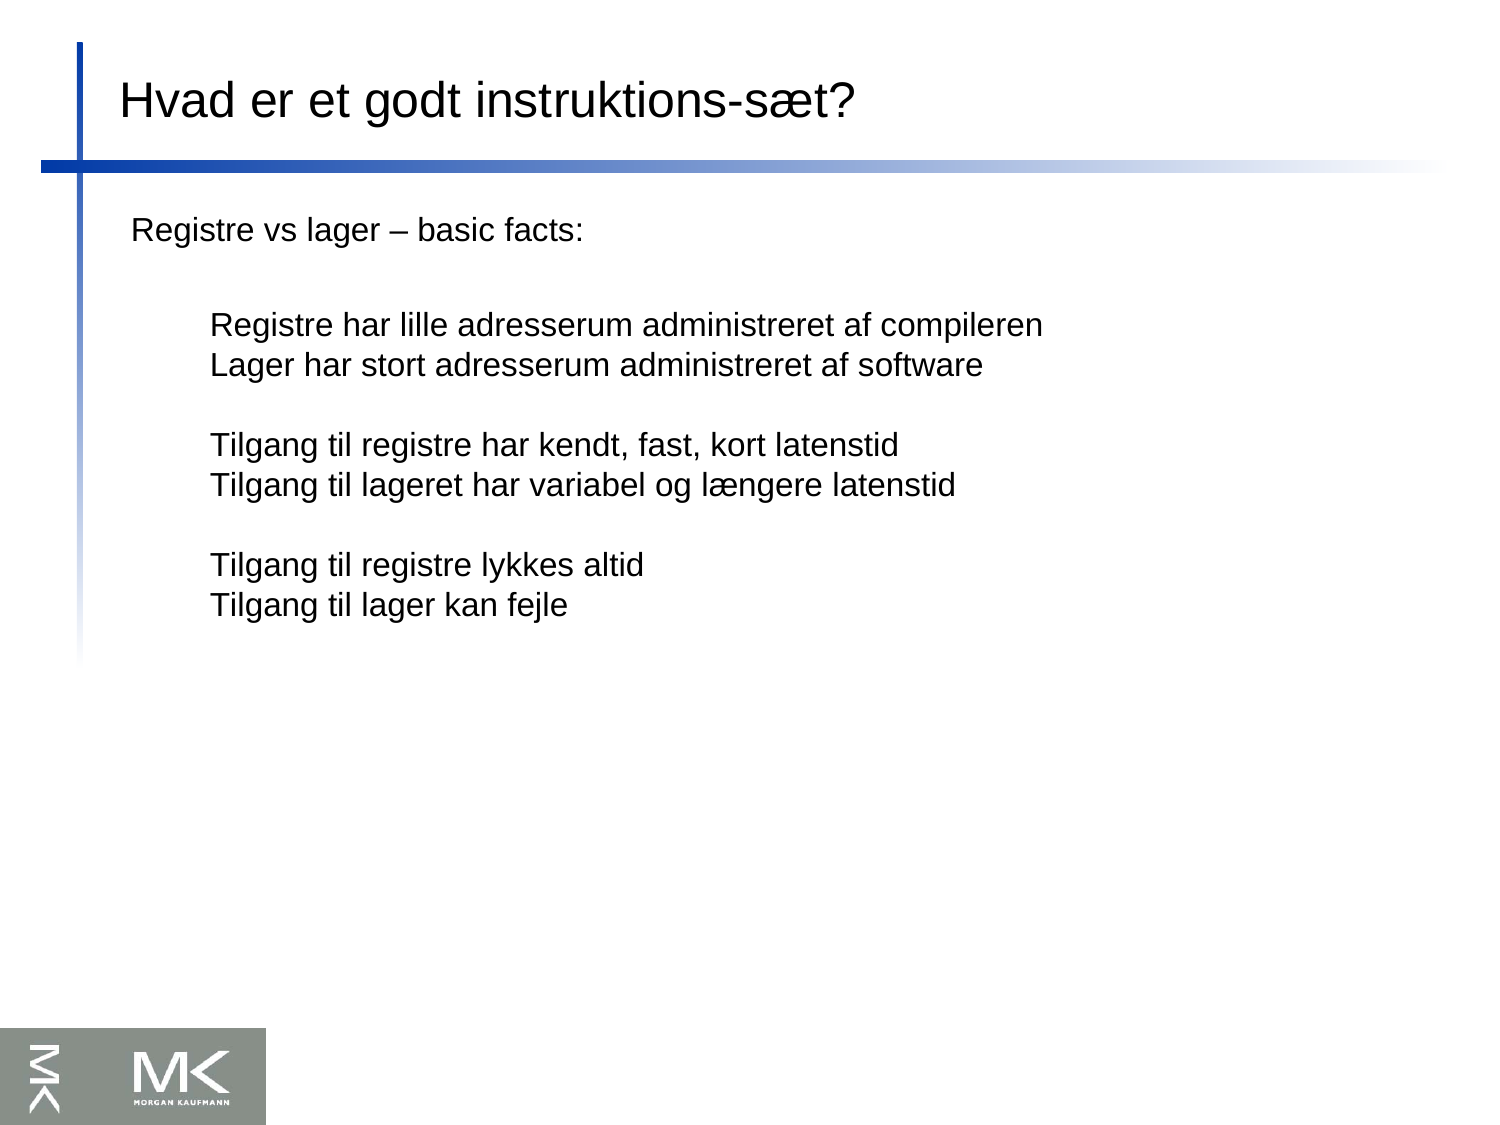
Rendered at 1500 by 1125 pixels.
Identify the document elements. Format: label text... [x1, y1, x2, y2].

picture [0, 1028, 266, 1125]
text_box Registre vs lager – basic facts: [116, 200, 600, 255]
text_box Hvad er et godt instruktions-sæt? [105, 60, 872, 135]
text_box Registre har lille adresserum administreret af compileren Lager har stort adresserum administreret af software Tilgang til registre har kendt, fast, kort latenstid Tilgang til lageret har variabel og længere latenstid Tilgang til registre lykkes altid Tilgang til lager kan fejle [195, 295, 1060, 631]
